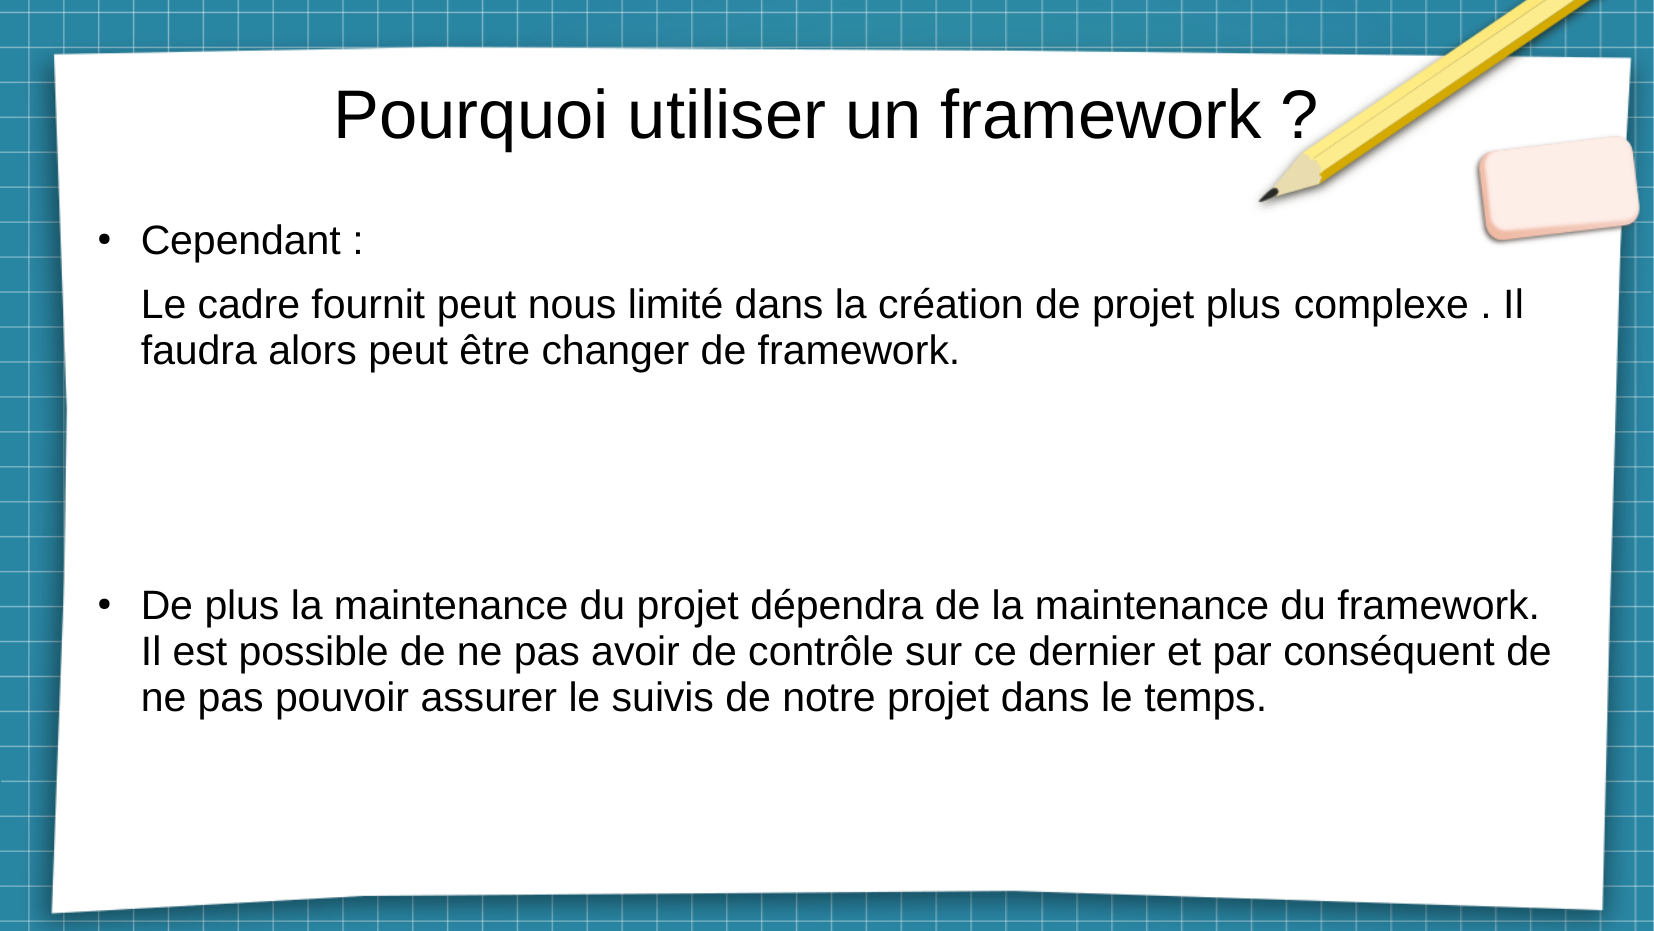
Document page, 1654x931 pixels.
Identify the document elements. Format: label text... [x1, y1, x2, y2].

list Cependant : Le cadre fournit peut nous limité dans la création de projet plus complexe . Il faudra alors peut être changer de framework. De plus la maintenance du projet dépendra de la maintenance du framework. Il est possible de ne pas avoir de contrôle sur ce dernier et par conséquent de ne pas pouvoir assurer le suivis de notre projet dans le temps. [82, 217, 1571, 758]
picture [0, 0, 1654, 931]
title Pourquoi utiliser un framework ? [82, 37, 1571, 193]
